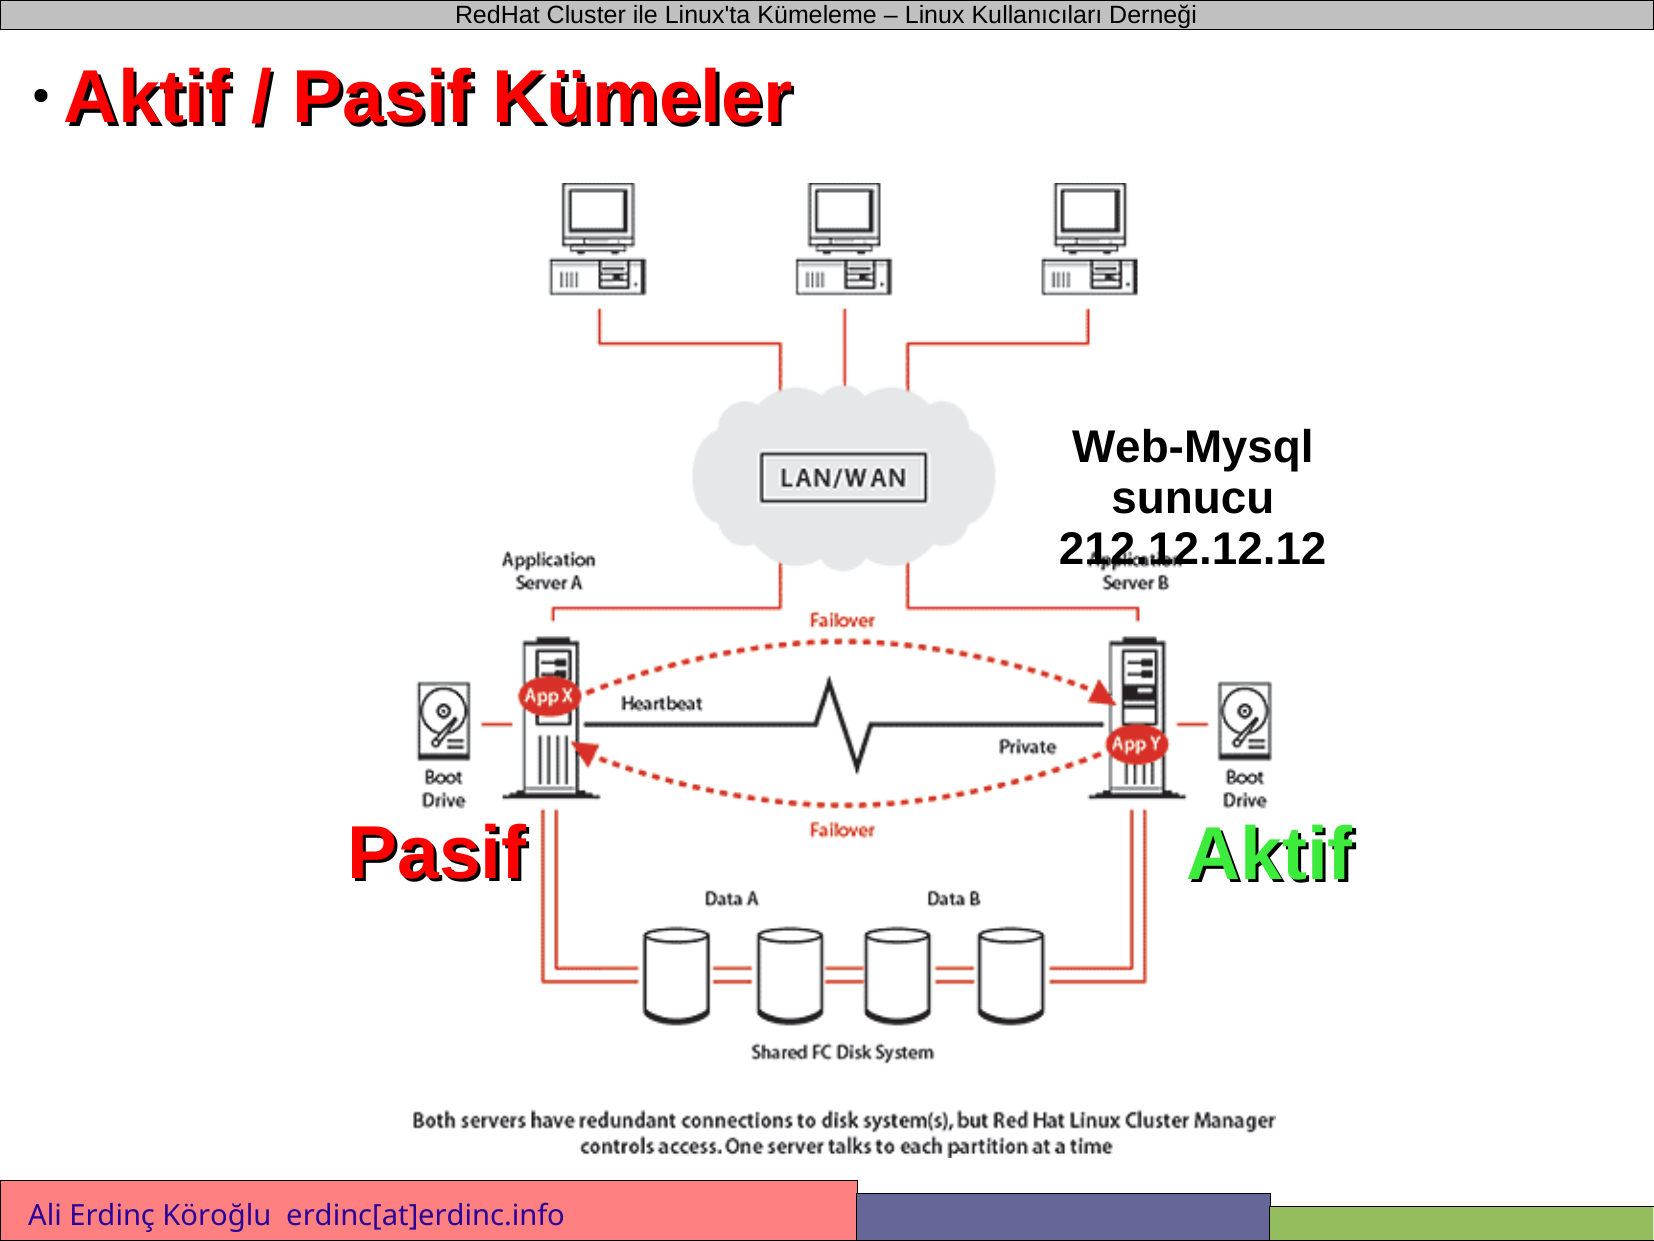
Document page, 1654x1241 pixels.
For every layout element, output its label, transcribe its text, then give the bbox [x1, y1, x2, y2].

text_box Aktif / Pasif Kümeler [17, 47, 809, 160]
picture [413, 183, 1276, 1158]
text_box Ali Erdinç Köroğlu erdinc[at]erdinc.info http://www.erdinc.info [13, 1186, 853, 1241]
text_box Pasif [318, 803, 542, 915]
text_box RedHat Cluster ile Linux'ta Kümeleme – Linux Kullanıcıları Derneği [0, 0, 1654, 30]
text_box Aktif [1157, 804, 1389, 916]
text_box [0, 1180, 1654, 1241]
text_box Web-Mysql sunucu 212.12.12.12 [998, 413, 1388, 606]
